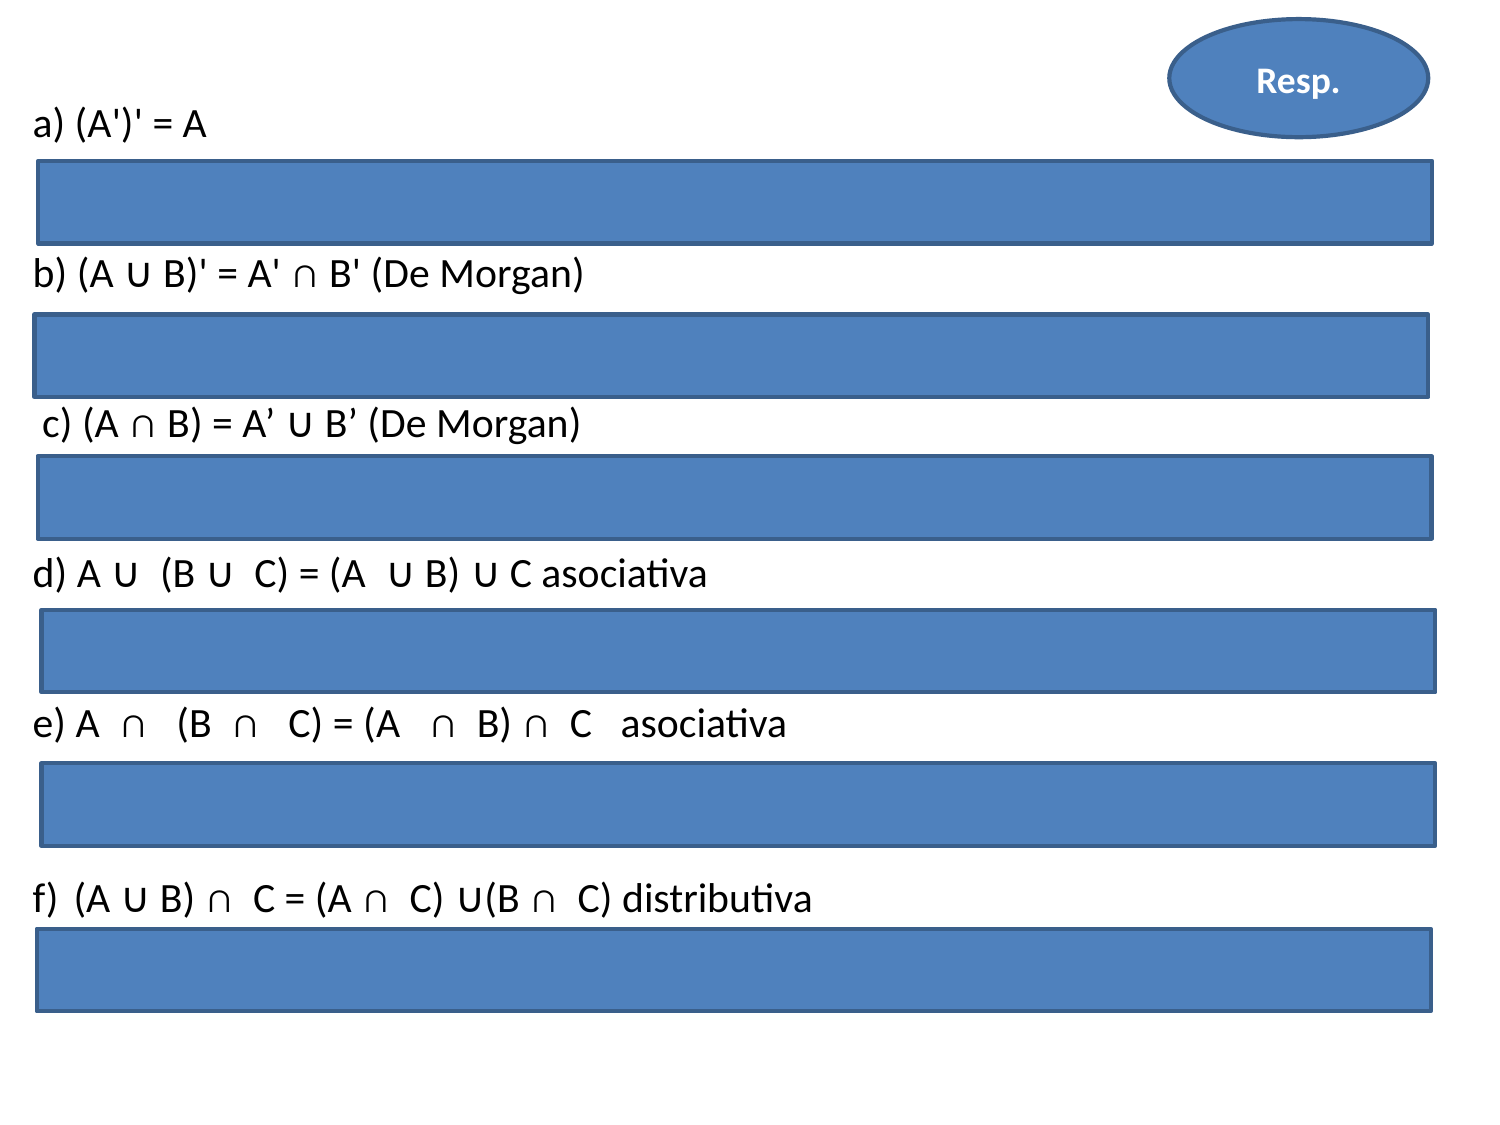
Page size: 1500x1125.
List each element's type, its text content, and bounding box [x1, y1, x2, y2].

text_box [36, 928, 1431, 1012]
title a) (A')' = A b) (A ∪ B)' = A' ∩ B' (De Morgan) c) (A ∩ B) = A’ ∪ B’ (De Morgan) d) A ∪ (B ∪ C) = (A ∪ B) ∪ C asociativa e) A ∩ (B ∩ C) = (A ∩ B) ∩ C asociativa f) (A ∪ B) ∩ C = (A ∩ C) ∪(B ∩ C) distributiva [17, 30, 1471, 1071]
text_box [41, 763, 1436, 846]
text_box [41, 609, 1436, 693]
text_box [37, 456, 1432, 539]
text_box Resp. [1169, 19, 1429, 138]
text_box [38, 160, 1432, 244]
text_box [34, 314, 1429, 398]
